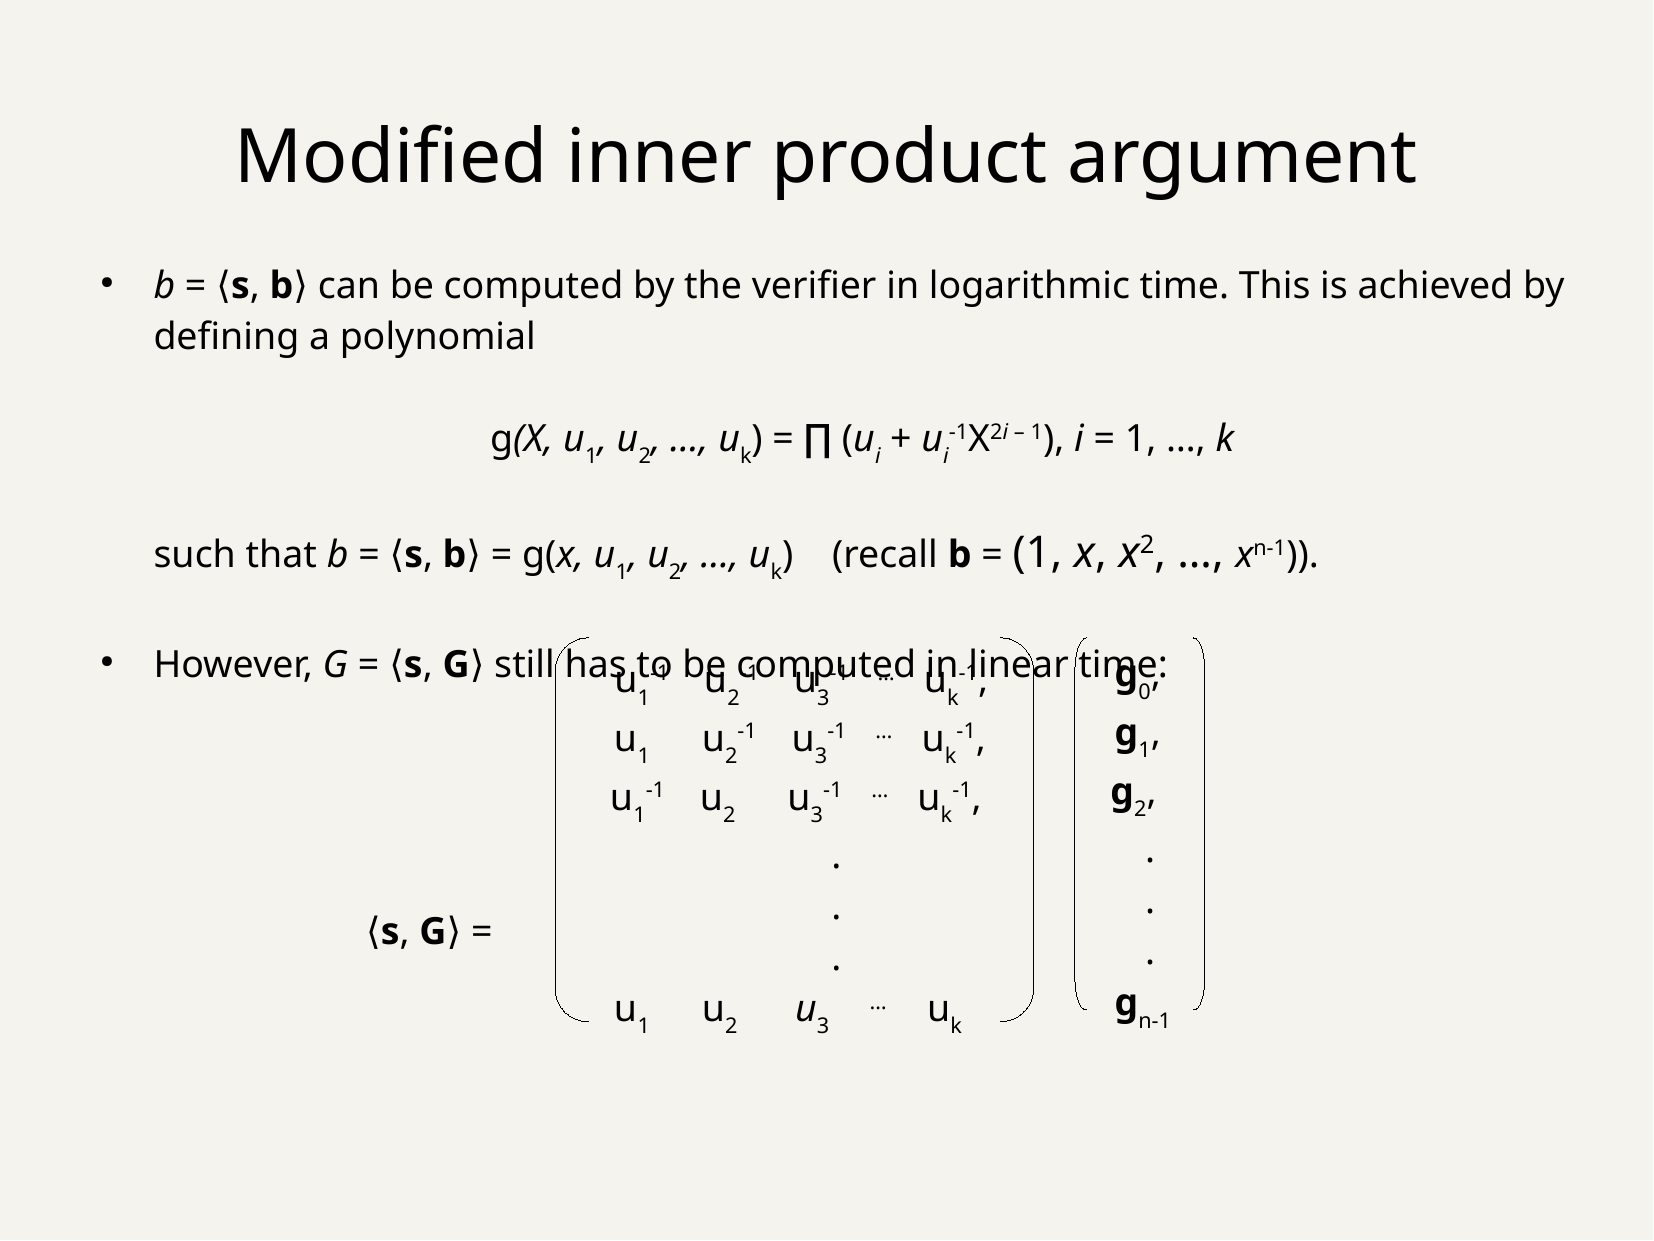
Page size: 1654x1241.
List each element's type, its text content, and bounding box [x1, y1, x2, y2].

list b = ⟨s, b⟩ can be computed by the verifier in logarithmic time. This is achieved by defining a polynomial g(X, u1, u2, …, uk) = ∏ (ui + ui-1X2i – 1), i = 1, …, k such that b = ⟨s, b⟩ = g(x, u1, u2, …, uk) (recall b = (1, x, x2, …, xn-1)). However, G = ⟨s, G⟩ still has to be computed in linear time: ⟨s, G⟩ = [82, 207, 1571, 1182]
text_box u1-1 u2-1 u3-1 … uk-1, u1 u2-1 u3-1 … uk-1, u1-1 u2 u3-1 … uk-1, . . . u1 u2 u3 … uk [482, 645, 1063, 1052]
title Modified inner product argument [82, 49, 1571, 207]
text_box g0, g1, g2, . . . gn-1 [982, 639, 1223, 1046]
